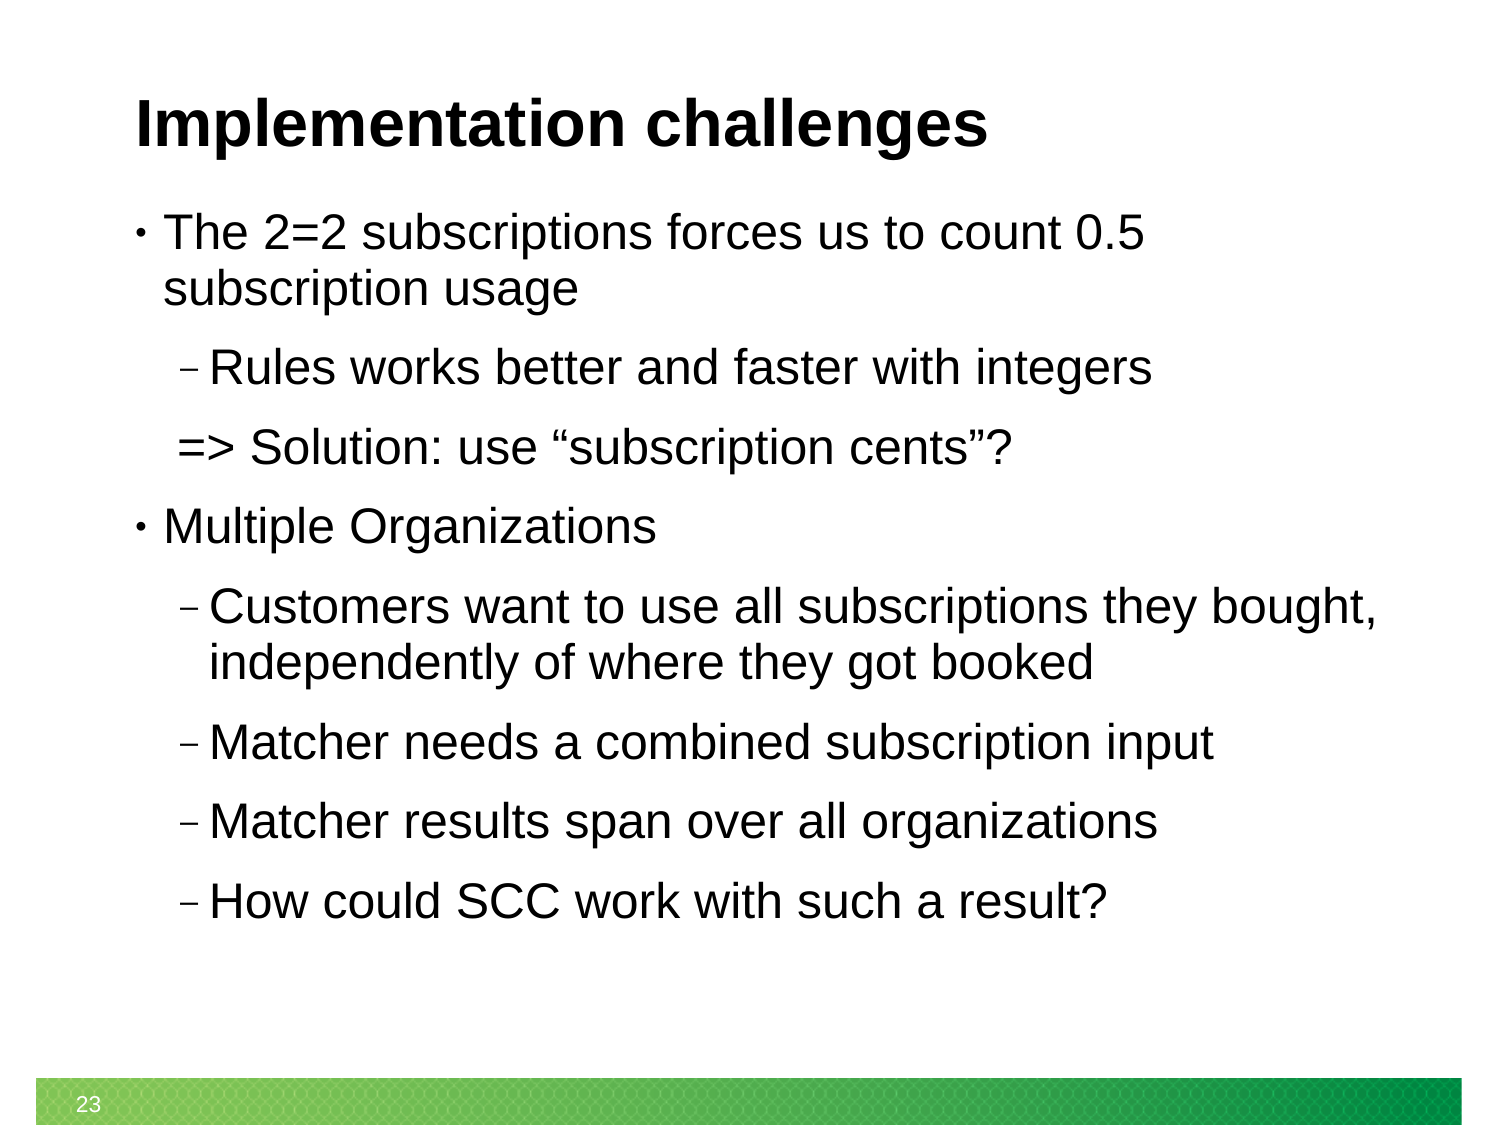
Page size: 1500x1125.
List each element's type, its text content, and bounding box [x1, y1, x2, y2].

title Implementation challenges [135, 41, 1372, 203]
list The 2=2 subscriptions forces us to count 0.5 subscription usage Rules works better and faster with integers => Solution: use “subscription cents”? Multiple Organizations Customers want to use all subscriptions they bought, independently of where they got booked Matcher needs a combined subscription input Matcher results span over all organizations How could SCC work with such a result? [135, 203, 1396, 946]
picture [36, 1078, 1462, 1125]
